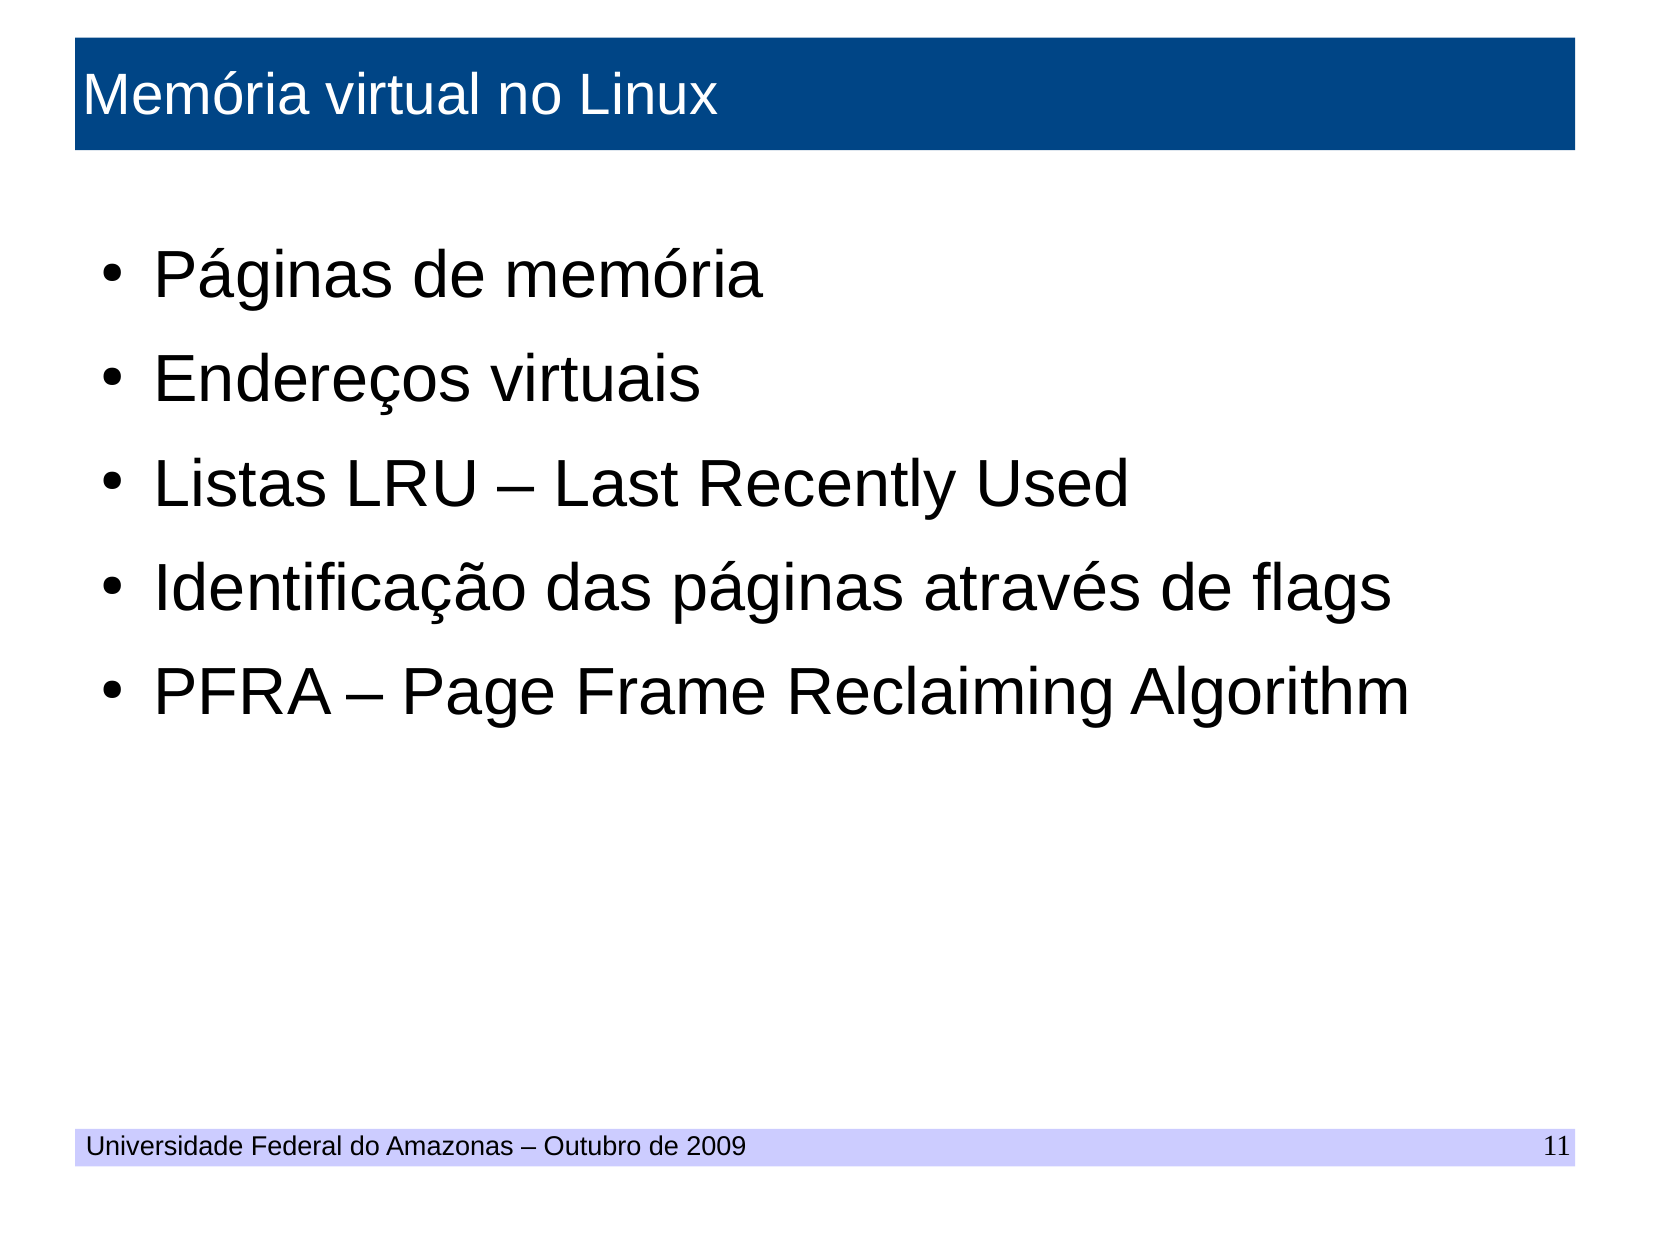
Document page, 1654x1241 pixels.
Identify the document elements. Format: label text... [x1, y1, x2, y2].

title Memória virtual no Linux [82, 43, 1571, 145]
list Páginas de memória Endereços virtuais Listas LRU – Last Recently Used Identificação das páginas através de flags PFRA – Page Frame Reclaiming Algorithm [82, 237, 1571, 1056]
